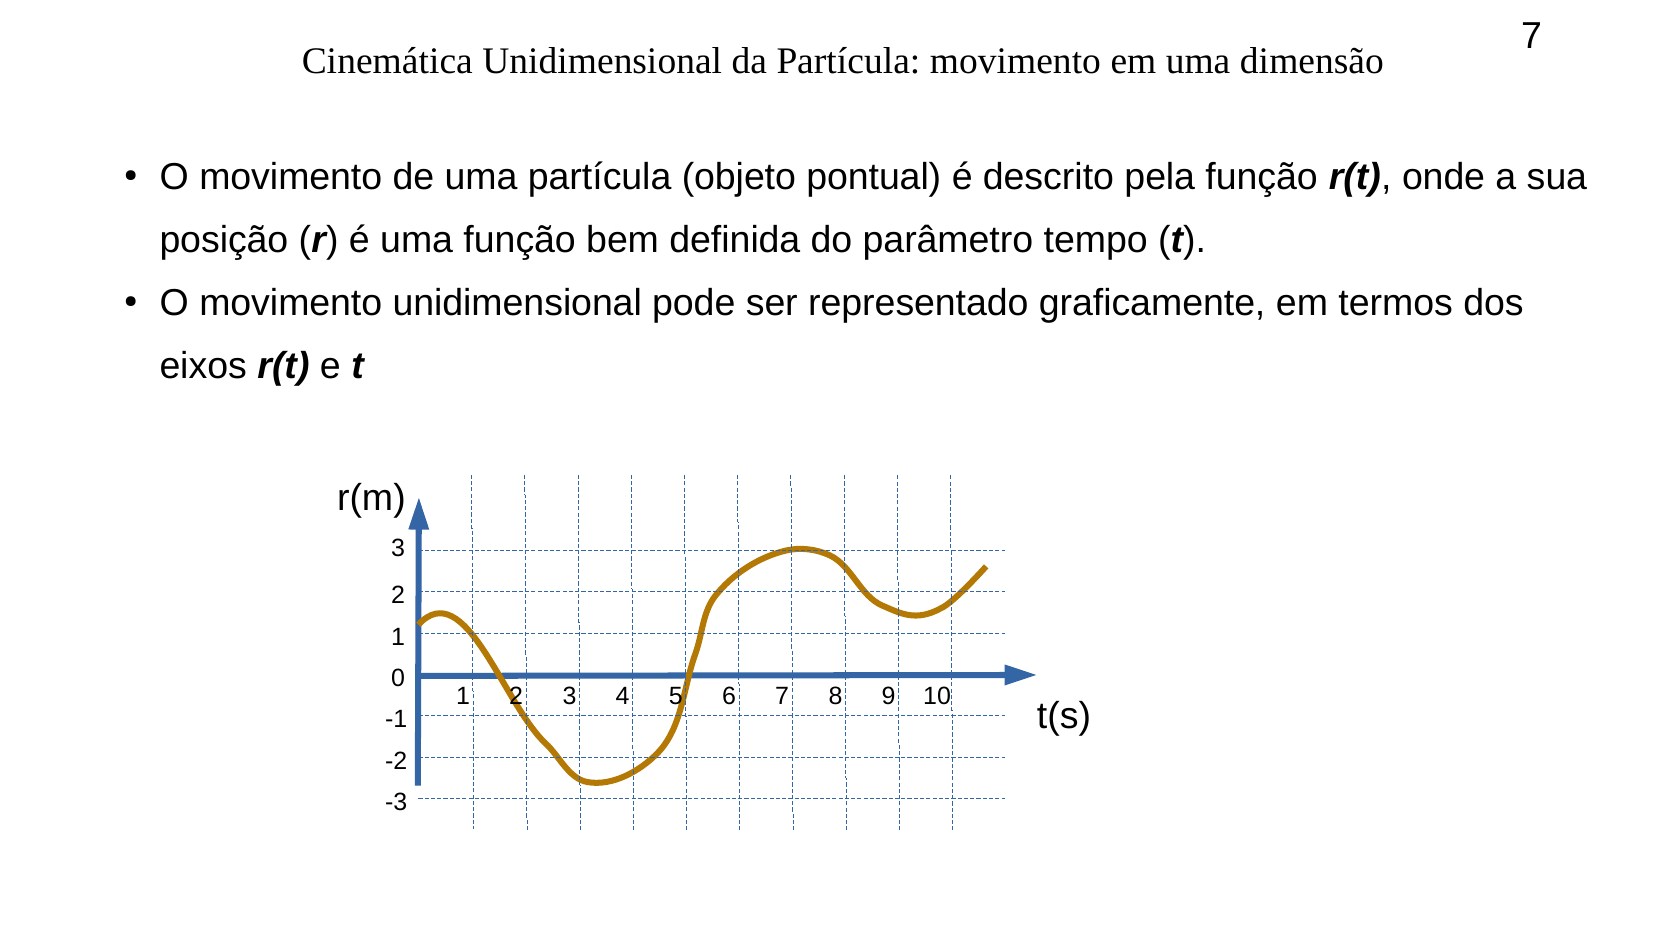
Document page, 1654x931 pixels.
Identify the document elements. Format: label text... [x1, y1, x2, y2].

text_box Cinemática Unidimensional da Partícula: movimento em uma dimensão [287, 11, 1401, 89]
text_box <number> [1506, 7, 1654, 78]
text_box 3 [376, 526, 420, 570]
text_box 4 [600, 674, 645, 718]
text_box 2 [376, 573, 420, 617]
text_box -1 [370, 697, 423, 739]
text_box -3 [370, 780, 423, 824]
text_box 3 [547, 674, 592, 717]
text_box 6 [707, 674, 751, 718]
text_box 5 [654, 674, 698, 718]
text_box 2 [494, 674, 539, 717]
text_box 10 [908, 674, 966, 718]
text_box 9 [866, 674, 908, 718]
text_box t(s) [1022, 686, 1107, 744]
text_box 7 [760, 674, 805, 718]
text_box 8 [813, 674, 858, 718]
text_box -2 [370, 739, 423, 780]
text_box 0 [376, 656, 420, 697]
text_box r(m) [322, 468, 421, 526]
text_box O movimento de uma partícula (objeto pontual) é descrito pela função r(t), onde a sua posição (r) é uma função bem definida do parâmetro tempo (t). O movimento unidimensional pode ser representado graficamente, em termos dos eixos r(t) e t [109, 126, 1608, 394]
text_box 1 [376, 617, 420, 656]
text_box [964, 530, 1109, 619]
text_box 1 [441, 674, 485, 717]
